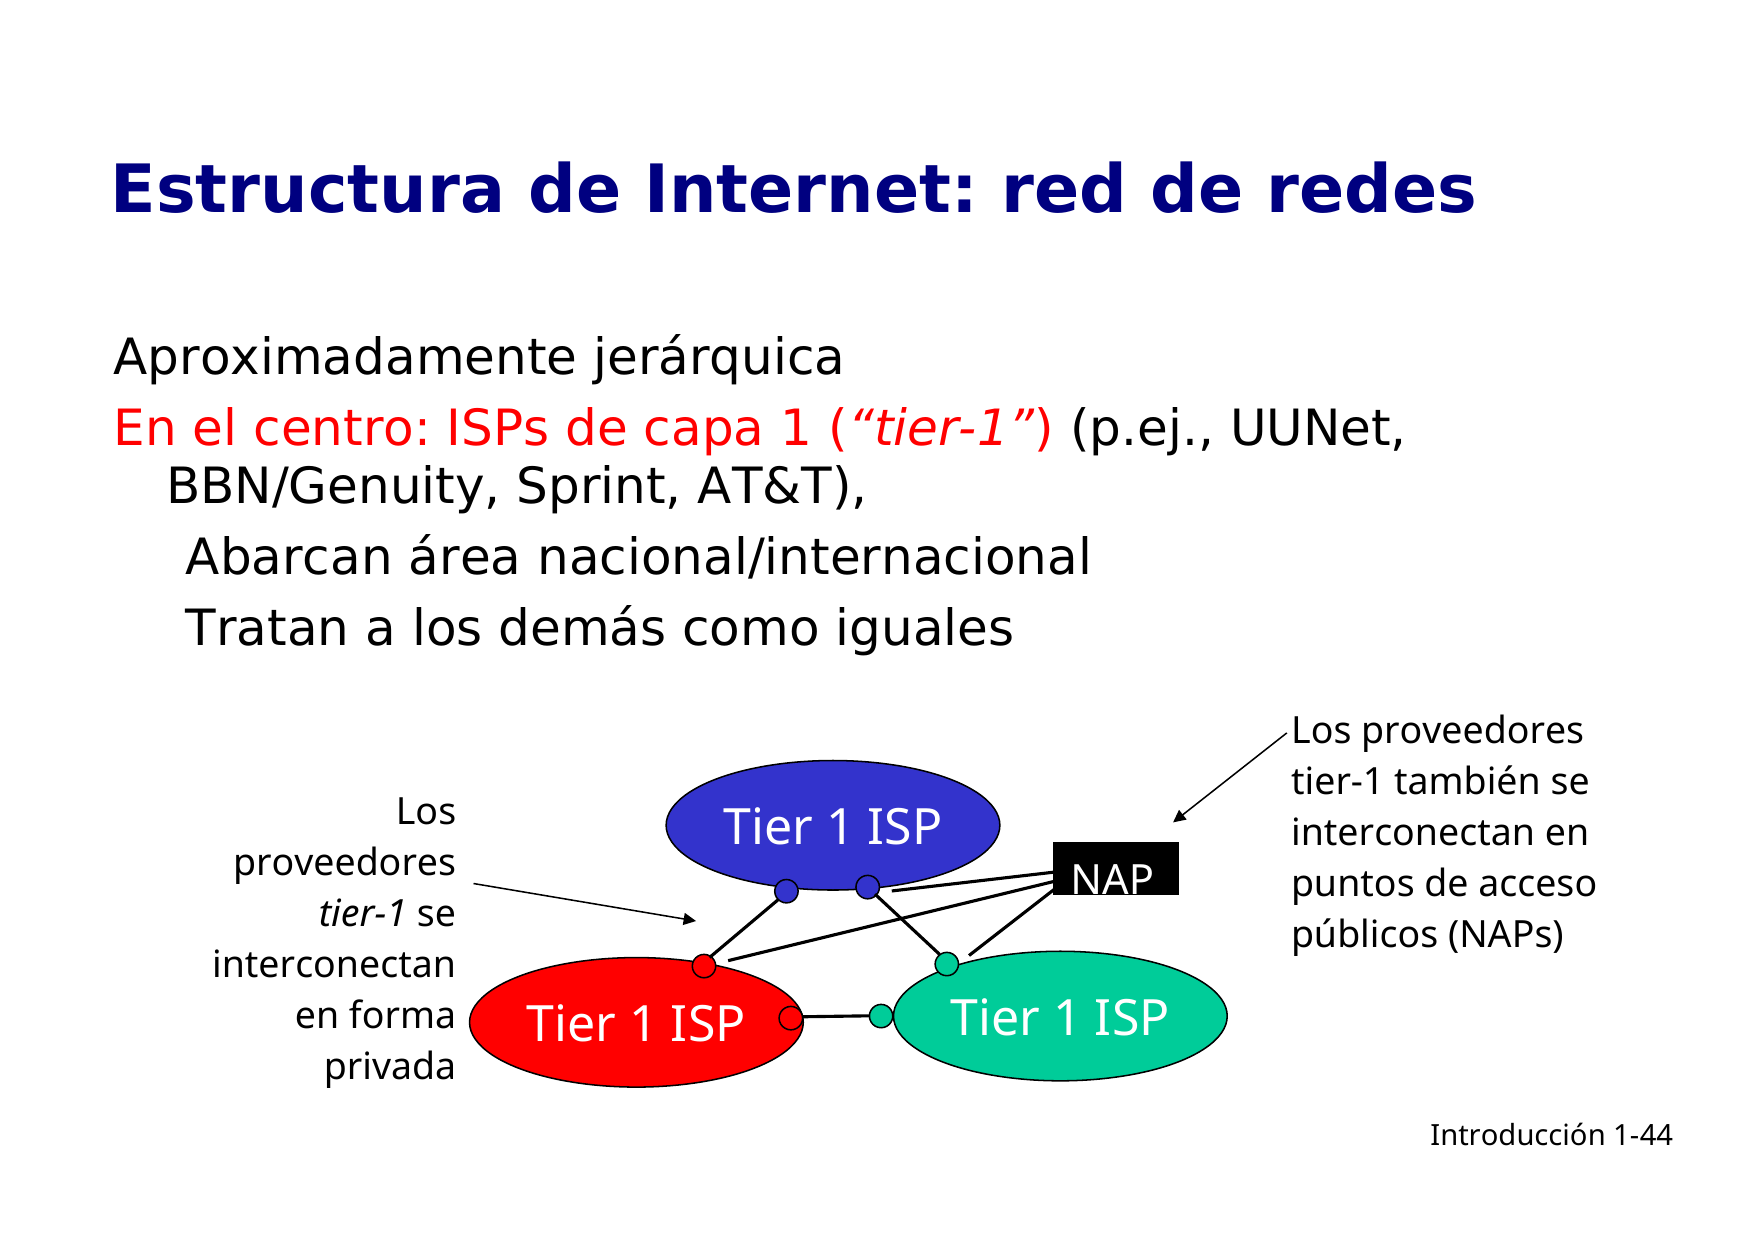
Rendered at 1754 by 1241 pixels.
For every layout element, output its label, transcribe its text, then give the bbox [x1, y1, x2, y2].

text_box NAP [1055, 842, 1170, 915]
text_box [774, 879, 799, 903]
text_box [855, 875, 880, 899]
list Aproximadamente jerárquica En el centro: ISPs de capa 1 (“tier-1”) (p.ej., UUNet, BBN/Genuity, Sprint, AT&T), Abarcan área nacional/internacional Tratan a los demás como iguales [96, 320, 1672, 712]
text_box Tier 1 ISP [472, 957, 804, 1088]
text_box Tier 1 ISP [666, 760, 1000, 891]
title Estructura de Internet: red de redes [96, 74, 1672, 305]
text_box Los proveedores tier-1 se interconectan en forma privada [163, 777, 472, 1099]
text_box [1170, 843, 1178, 895]
text_box [692, 954, 716, 978]
text_box Tier 1 ISP [893, 951, 1228, 1081]
text_box [779, 1006, 803, 1030]
text_box Los proveedores tier-1 también se interconectan en puntos de acceso públicos (NAPs) [1276, 695, 1672, 967]
